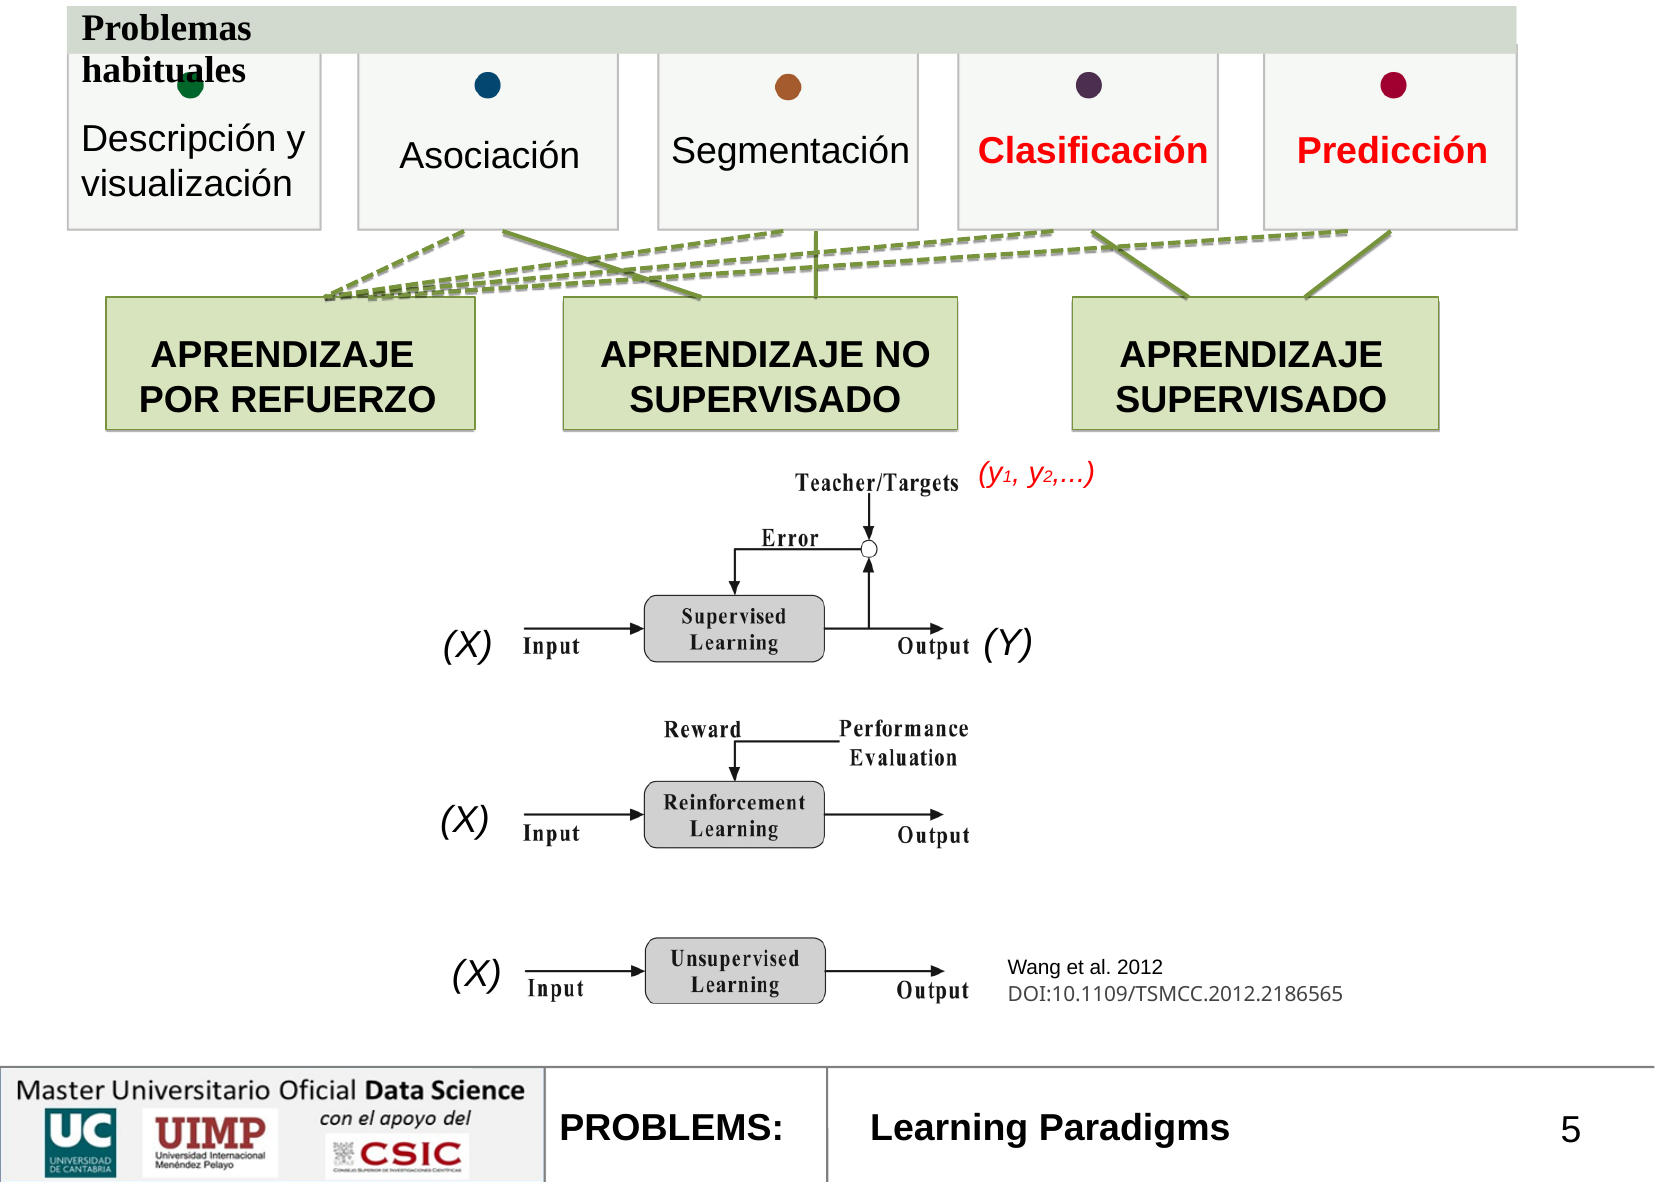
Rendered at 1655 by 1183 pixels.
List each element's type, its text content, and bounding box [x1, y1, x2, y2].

text_box [1072, 297, 1439, 430]
text_box <number> [1474, 1095, 1597, 1159]
text_box Asociación [384, 123, 643, 184]
text_box Learning Paradigms [855, 1095, 1456, 1148]
picture [546, 1069, 550, 1182]
text_box APRENDIZAJE SUPERVISADO [1078, 322, 1424, 383]
text_box APRENDIZAJE POR REFUERZO [87, 322, 488, 383]
text_box [106, 383, 475, 430]
text_box Wang et al. 2012 DOI:10.1109/TSMCC.2012.2186565 [992, 948, 1638, 1045]
text_box Clasificación [963, 118, 1236, 179]
text_box Descripción y visualización [66, 106, 325, 212]
text_box (y1, y2,...) [963, 448, 1111, 497]
text_box [563, 297, 958, 430]
picture [523, 473, 969, 1004]
picture [129, 66, 135, 80]
text_box [106, 297, 475, 322]
text_box APRENDIZAJE NO SUPERVISADO [565, 322, 966, 383]
picture [0, 1068, 543, 1182]
text_box Predicción [1282, 118, 1528, 179]
text_box Segmentación [656, 118, 931, 179]
picture [66, 6, 1522, 231]
text_box (X) [437, 944, 517, 1002]
text_box (X) [428, 616, 508, 674]
text_box Problemas habituales [66, 0, 441, 57]
text_box (X) [425, 791, 505, 849]
text_box (Y) [968, 614, 1049, 672]
